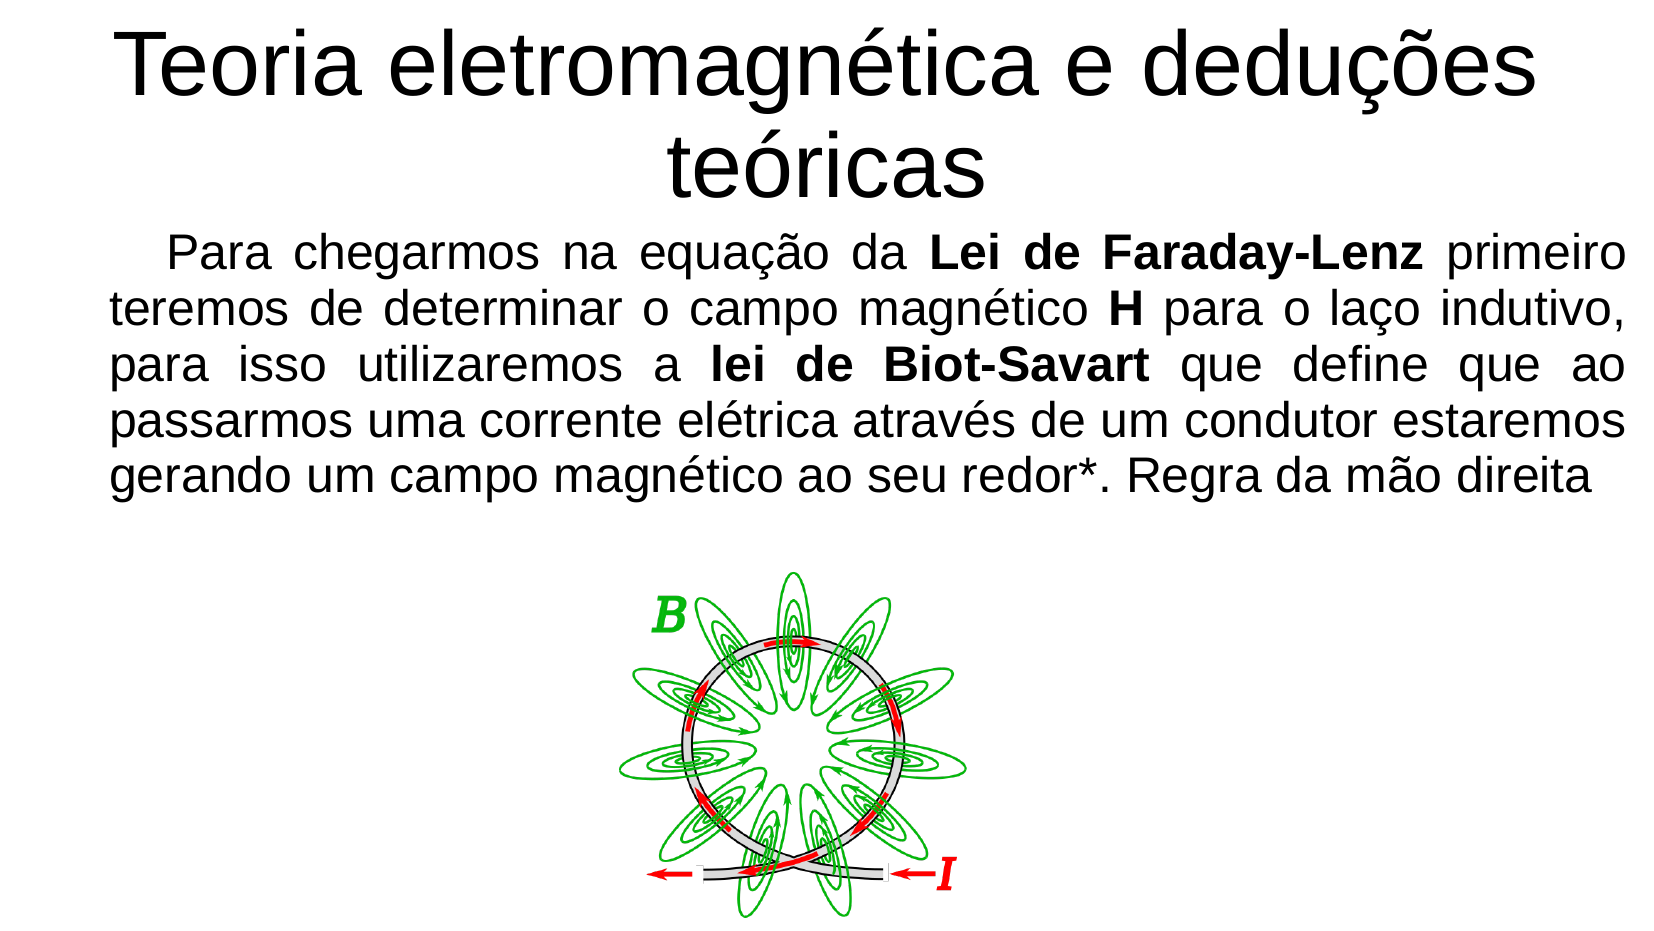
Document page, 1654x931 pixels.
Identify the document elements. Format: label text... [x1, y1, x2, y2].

title Teoria eletromagnética e deduções teóricas [82, 12, 1571, 218]
picture [604, 557, 981, 931]
text_box Para chegarmos na equação da Lei de Faraday-Lenz primeiro teremos de determinar o campo magnético H para o laço indutivo, para isso utilizaremos a lei de Biot-Savart que define que ao passarmos uma corrente elétrica através de um condutor estaremos gerando um campo magnético ao seu redor*. Regra da mão direita [94, 217, 1642, 567]
